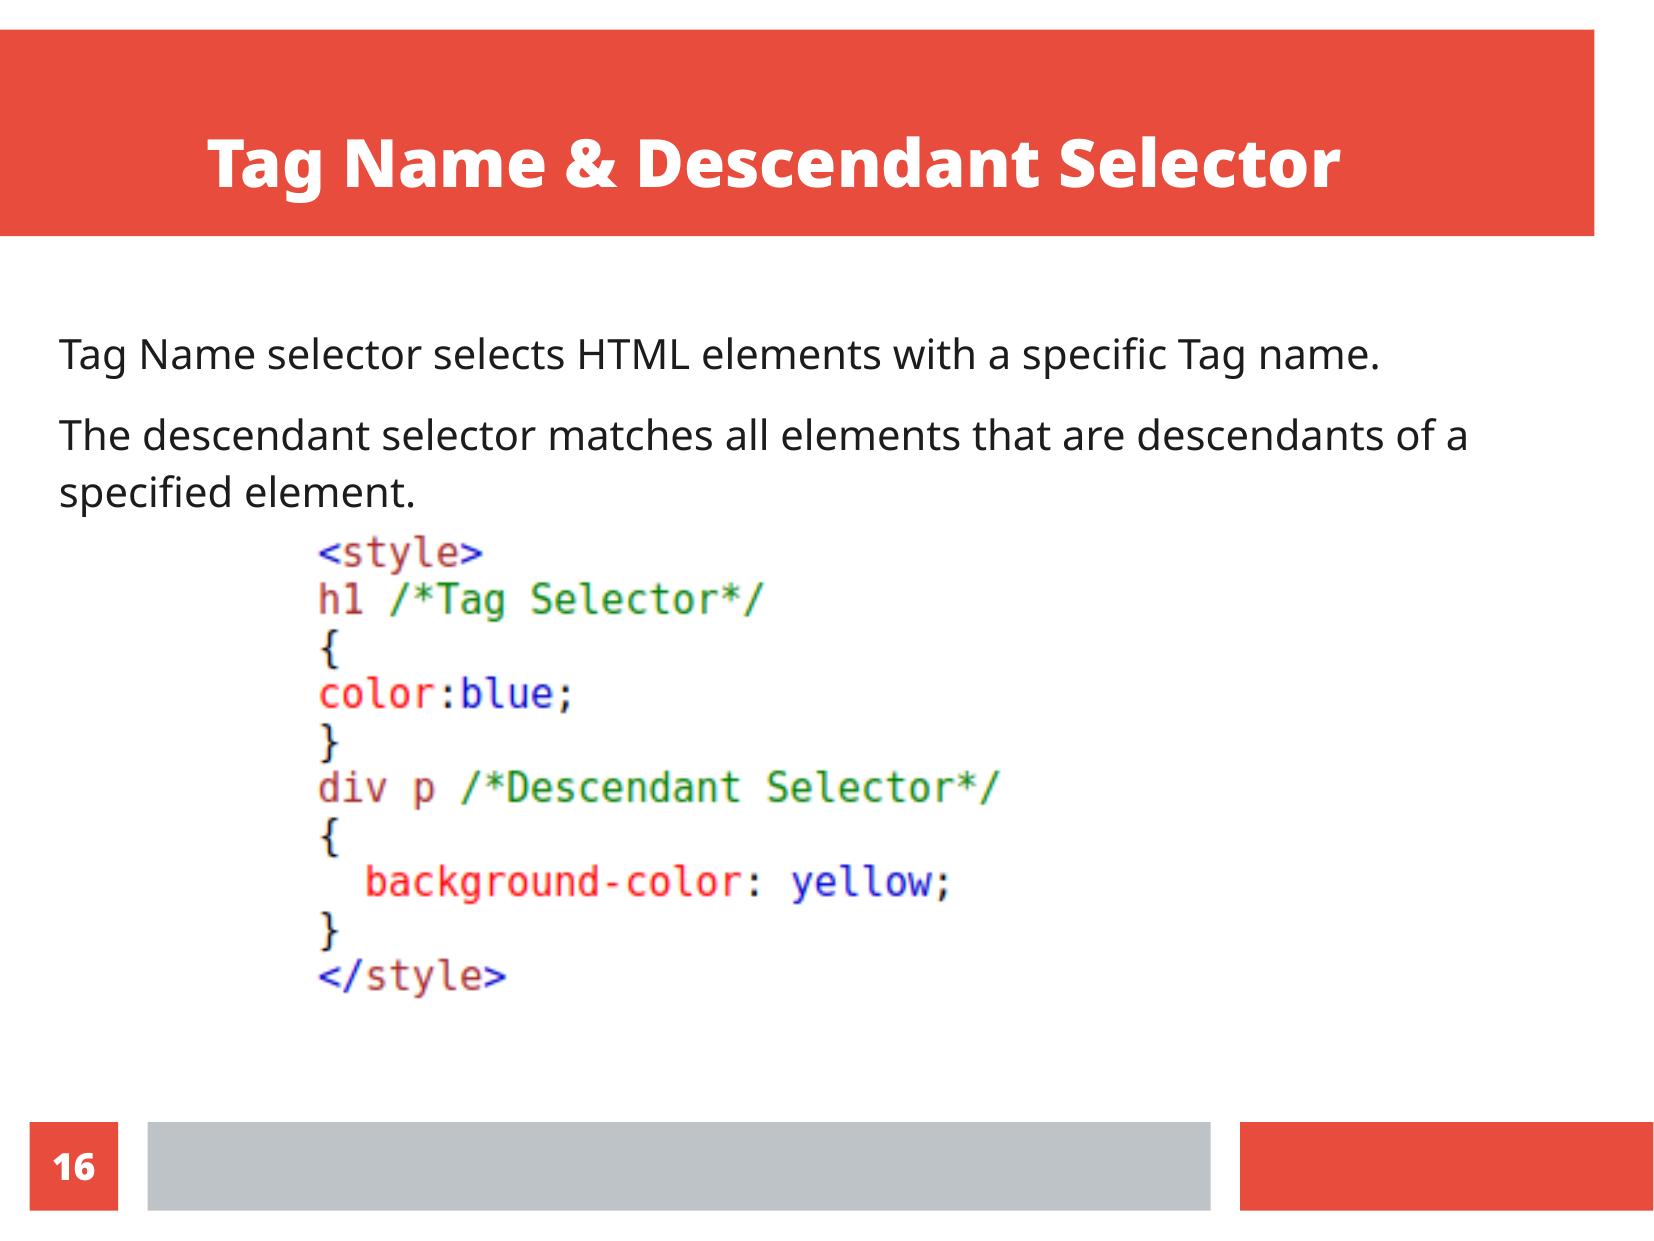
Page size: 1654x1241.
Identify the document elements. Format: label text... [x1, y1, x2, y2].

list Tag Name selector selects HTML elements with a specific Tag name. The descendant selector matches all elements that are descendants of a specified element. [59, 324, 1565, 1093]
picture [308, 531, 1087, 1004]
title Tag Name & Descendant Selector [59, 59, 1595, 207]
